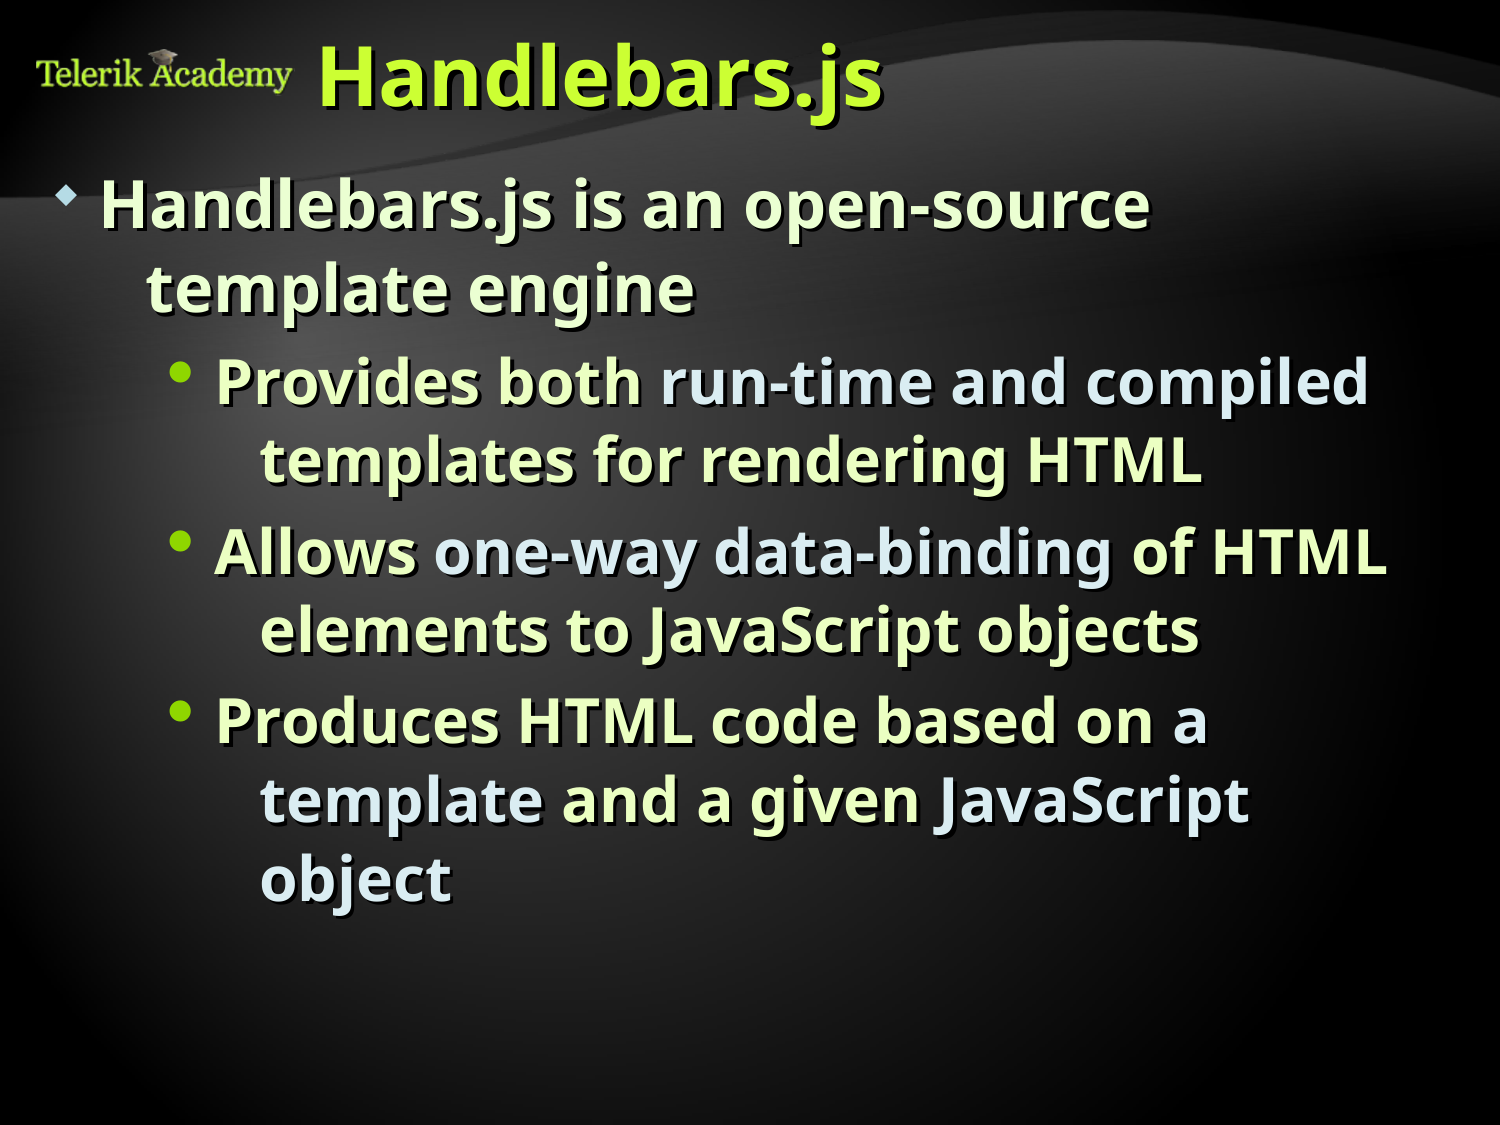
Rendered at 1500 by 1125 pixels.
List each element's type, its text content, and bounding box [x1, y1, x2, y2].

list Handlebars.js is an open-source template engine Provides both run-time and compiled templates for rendering HTML Allows one-way data-binding of HTML elements to JavaScript objects Produces HTML code based on a template and a given JavaScript object [37, 149, 1463, 1101]
title Handlebars.js [300, 12, 1463, 149]
